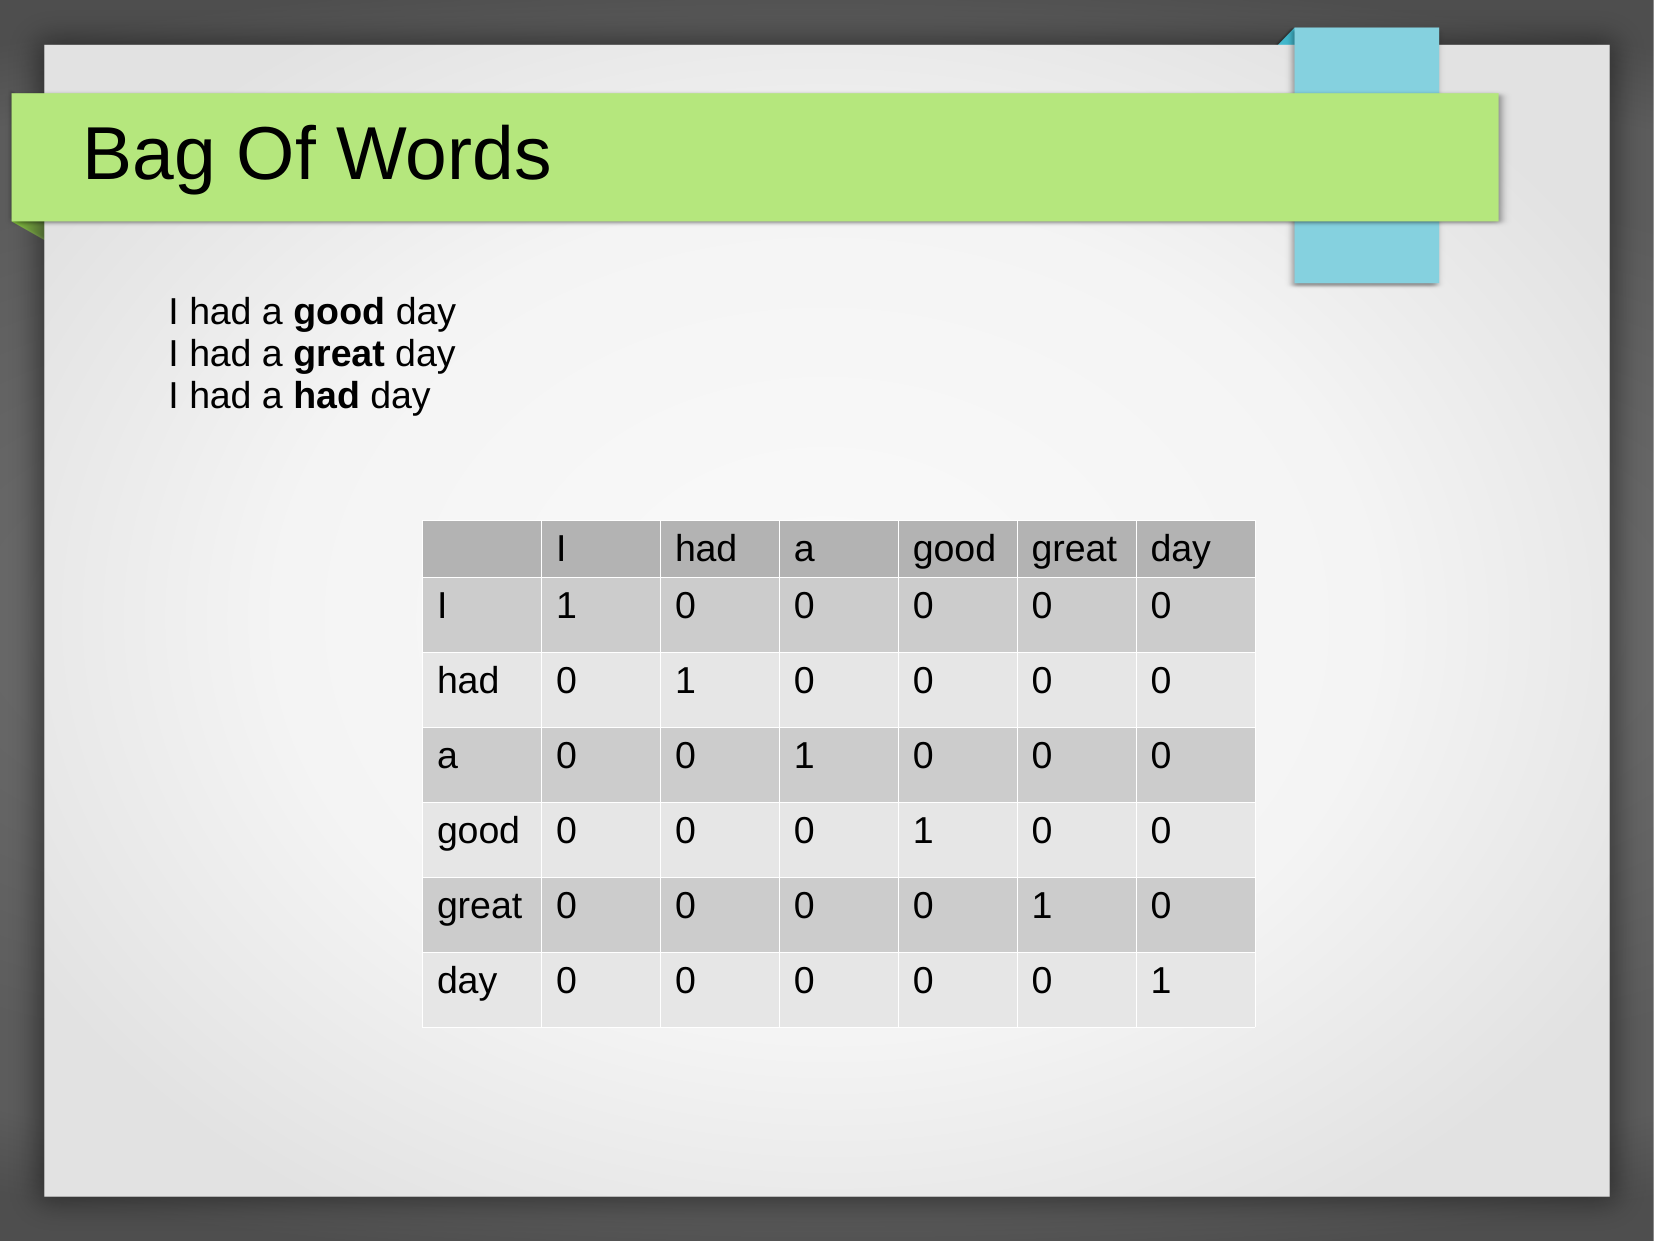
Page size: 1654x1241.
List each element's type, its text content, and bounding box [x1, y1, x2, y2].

table_cell 0 [661, 878, 779, 952]
table_cell great [423, 878, 541, 952]
table_cell 0 [780, 953, 898, 1027]
table_header a [780, 521, 898, 577]
table_cell 0 [780, 878, 898, 952]
table_cell 1 [661, 653, 779, 727]
table_cell 0 [1137, 803, 1255, 877]
table_header [423, 521, 541, 577]
table_header great [1018, 521, 1136, 577]
table_header had [661, 521, 779, 577]
table_cell 1 [780, 728, 898, 802]
table_cell 0 [661, 953, 779, 1027]
picture [0, 0, 1654, 1241]
table_cell 0 [1018, 653, 1136, 727]
table_cell 0 [661, 728, 779, 802]
table_cell 0 [899, 653, 1017, 727]
table_cell 0 [542, 803, 660, 877]
table_cell a [423, 728, 541, 802]
table_cell 0 [1018, 728, 1136, 802]
table_cell 0 [780, 803, 898, 877]
table_cell 0 [542, 728, 660, 802]
table_cell 0 [542, 953, 660, 1027]
table_cell 0 [1137, 578, 1255, 652]
table_cell 0 [780, 578, 898, 652]
table_cell 0 [1137, 653, 1255, 727]
table_header I [542, 521, 660, 577]
table_cell day [423, 953, 541, 1027]
table_cell 0 [899, 878, 1017, 952]
table_cell 0 [1137, 728, 1255, 802]
title Bag Of Words [82, 94, 1264, 213]
table_cell 0 [1018, 953, 1136, 1027]
table_cell I [423, 578, 541, 652]
table_cell 0 [661, 803, 779, 877]
table_header good [899, 521, 1017, 577]
table_cell 1 [899, 803, 1017, 877]
table_cell 0 [542, 878, 660, 952]
text_box I had a good day I had a great day I had a had day [153, 283, 1229, 449]
table_cell 0 [780, 653, 898, 727]
table_cell 0 [1018, 578, 1136, 652]
table_cell 0 [542, 653, 660, 727]
table_cell good [423, 803, 541, 877]
table_cell 0 [899, 578, 1017, 652]
table_cell 0 [899, 953, 1017, 1027]
table_cell 1 [1018, 878, 1136, 952]
table_cell 0 [1137, 878, 1255, 952]
table_cell 1 [1137, 953, 1255, 1027]
table_cell 0 [899, 728, 1017, 802]
table_cell 0 [661, 578, 779, 652]
table_cell 0 [1018, 803, 1136, 877]
table_header day [1137, 521, 1255, 577]
table_cell had [423, 653, 541, 727]
table_cell 1 [542, 578, 660, 652]
